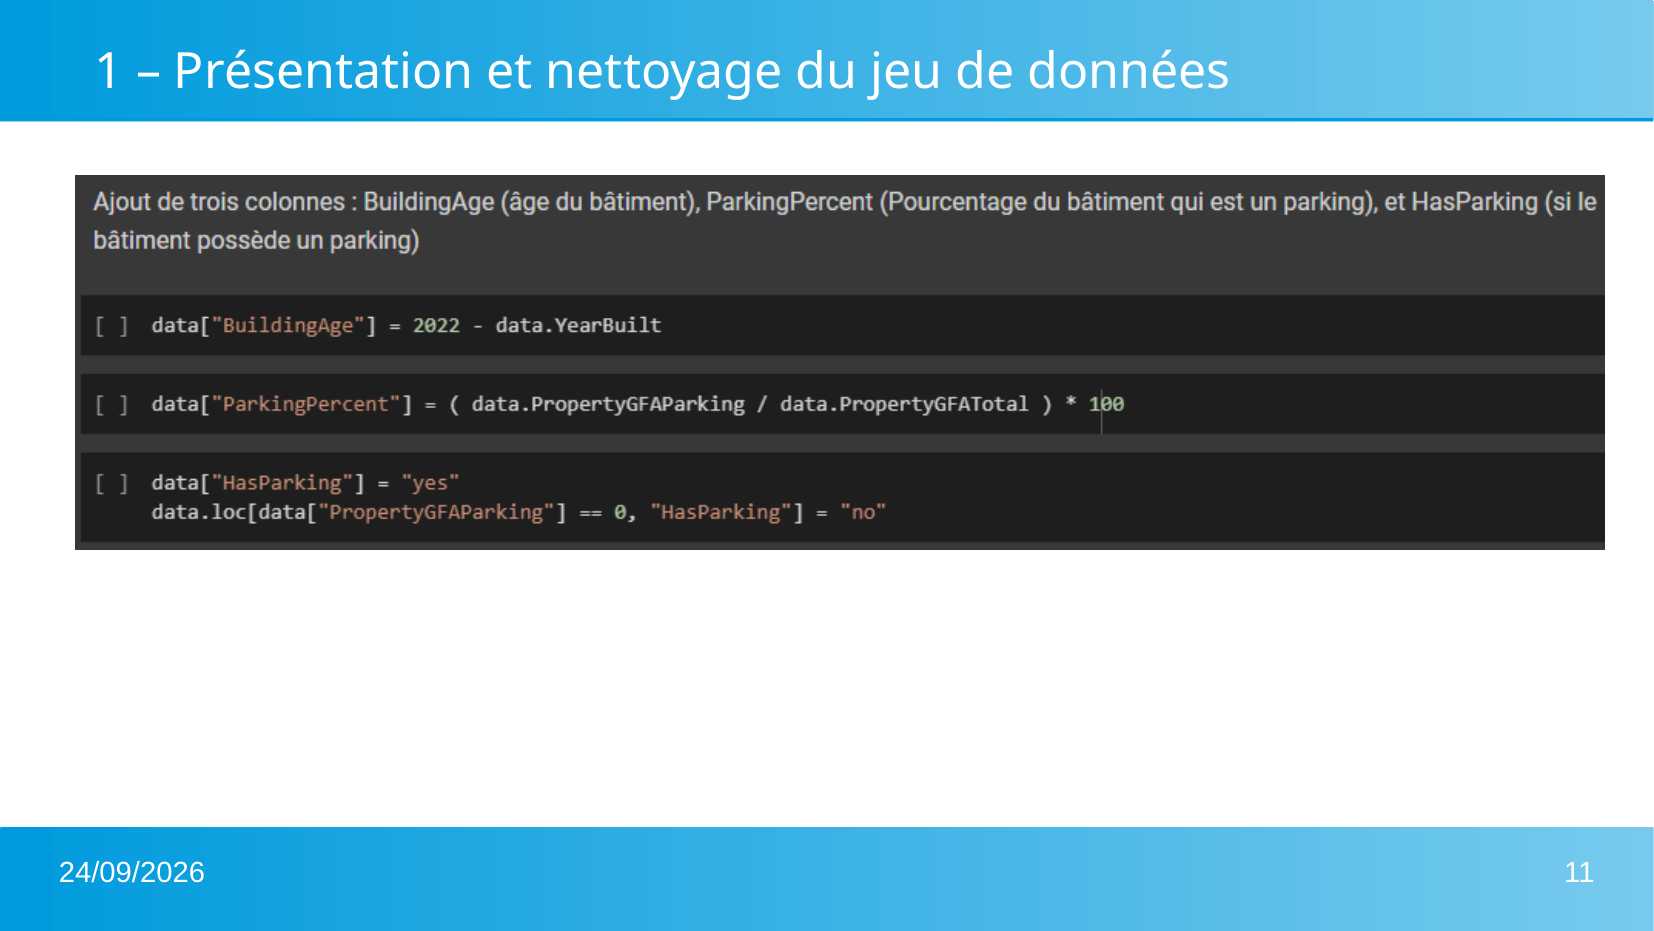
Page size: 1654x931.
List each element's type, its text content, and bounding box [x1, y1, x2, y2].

picture [75, 175, 1605, 550]
title 1 – Présentation et nettoyage du jeu de données [59, 29, 1595, 108]
